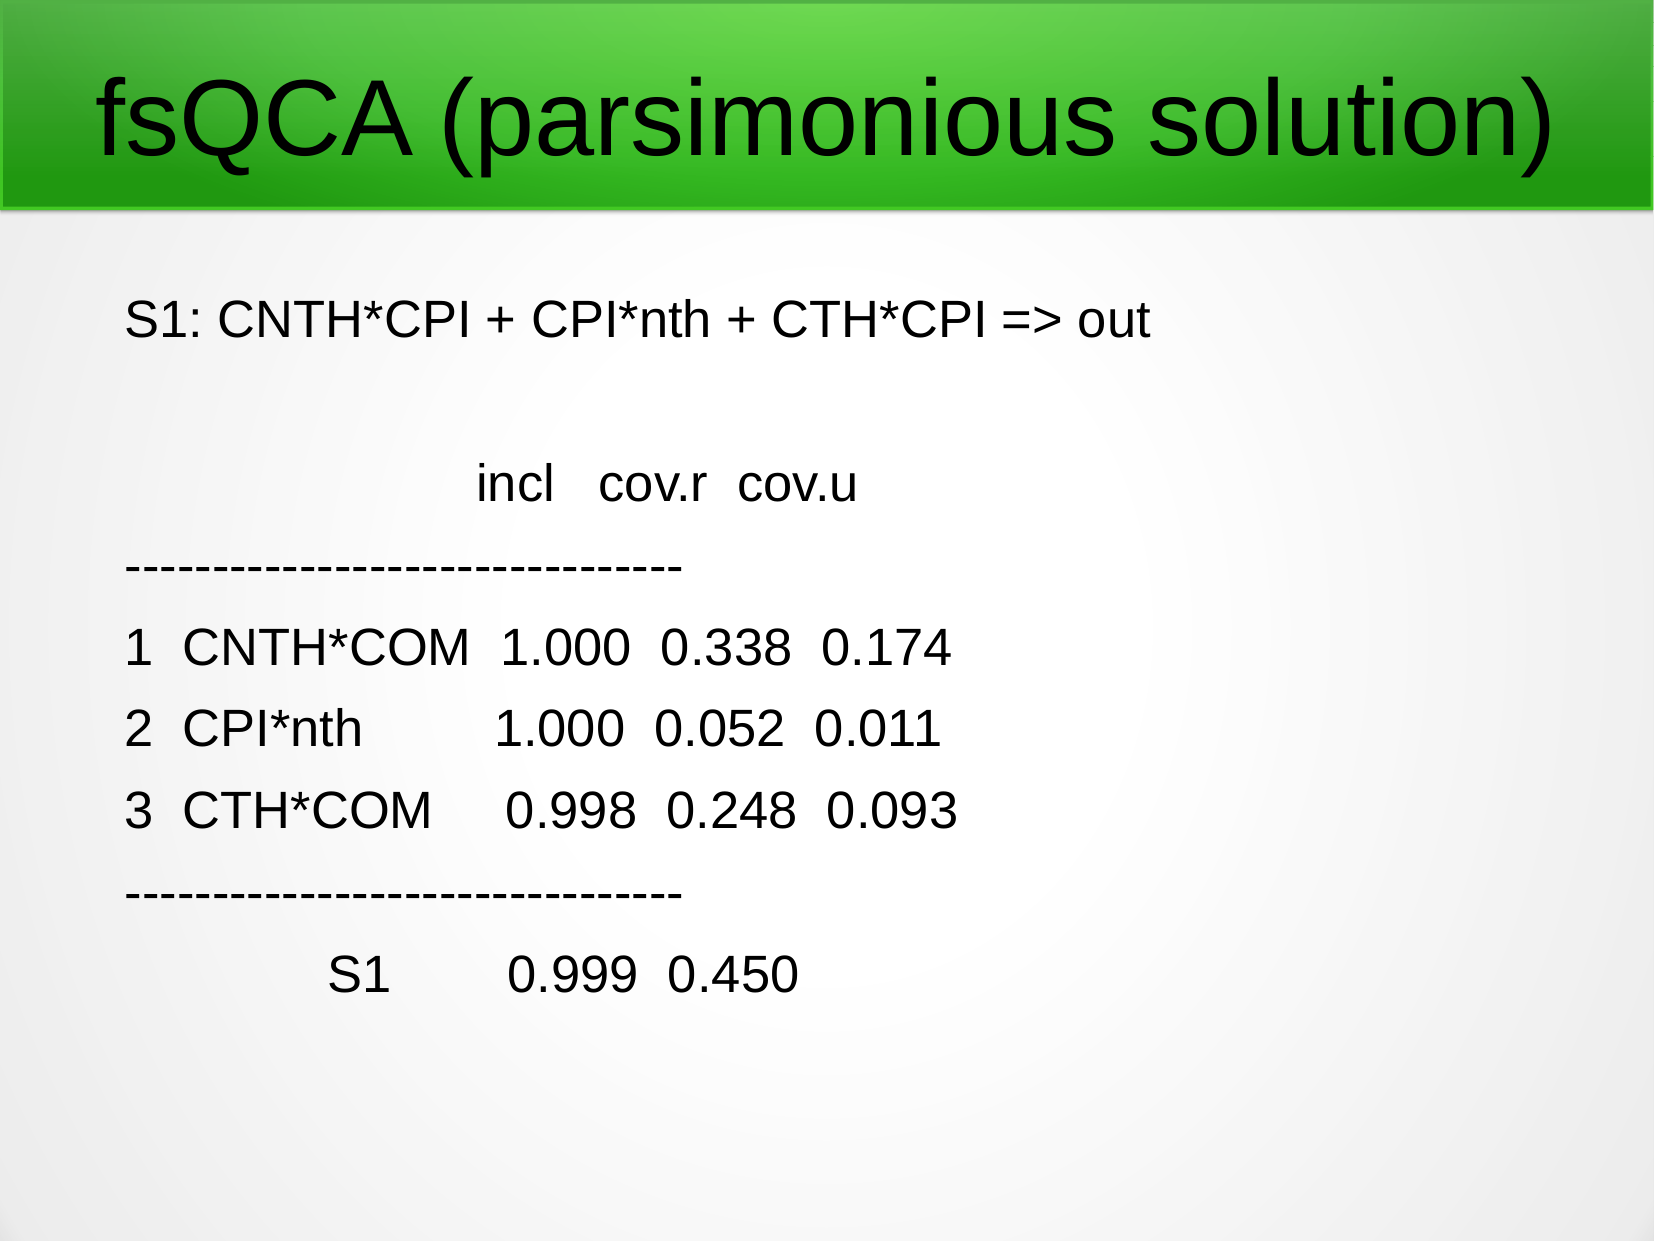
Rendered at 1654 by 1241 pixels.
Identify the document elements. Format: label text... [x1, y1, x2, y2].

list S1: CNTH*CPI + CPI*nth + CTH*CPI => out incl cov.r cov.u -------------------------------- 1 CNTH*COM 1.000 0.338 0.174 2 CPI*nth 1.000 0.052 0.011 3 CTH*COM 0.998 0.248 0.093 -------------------------------- S1 0.999 0.450 [82, 290, 1571, 1010]
title fsQCA (parsimonious solution) [82, 47, 1571, 189]
